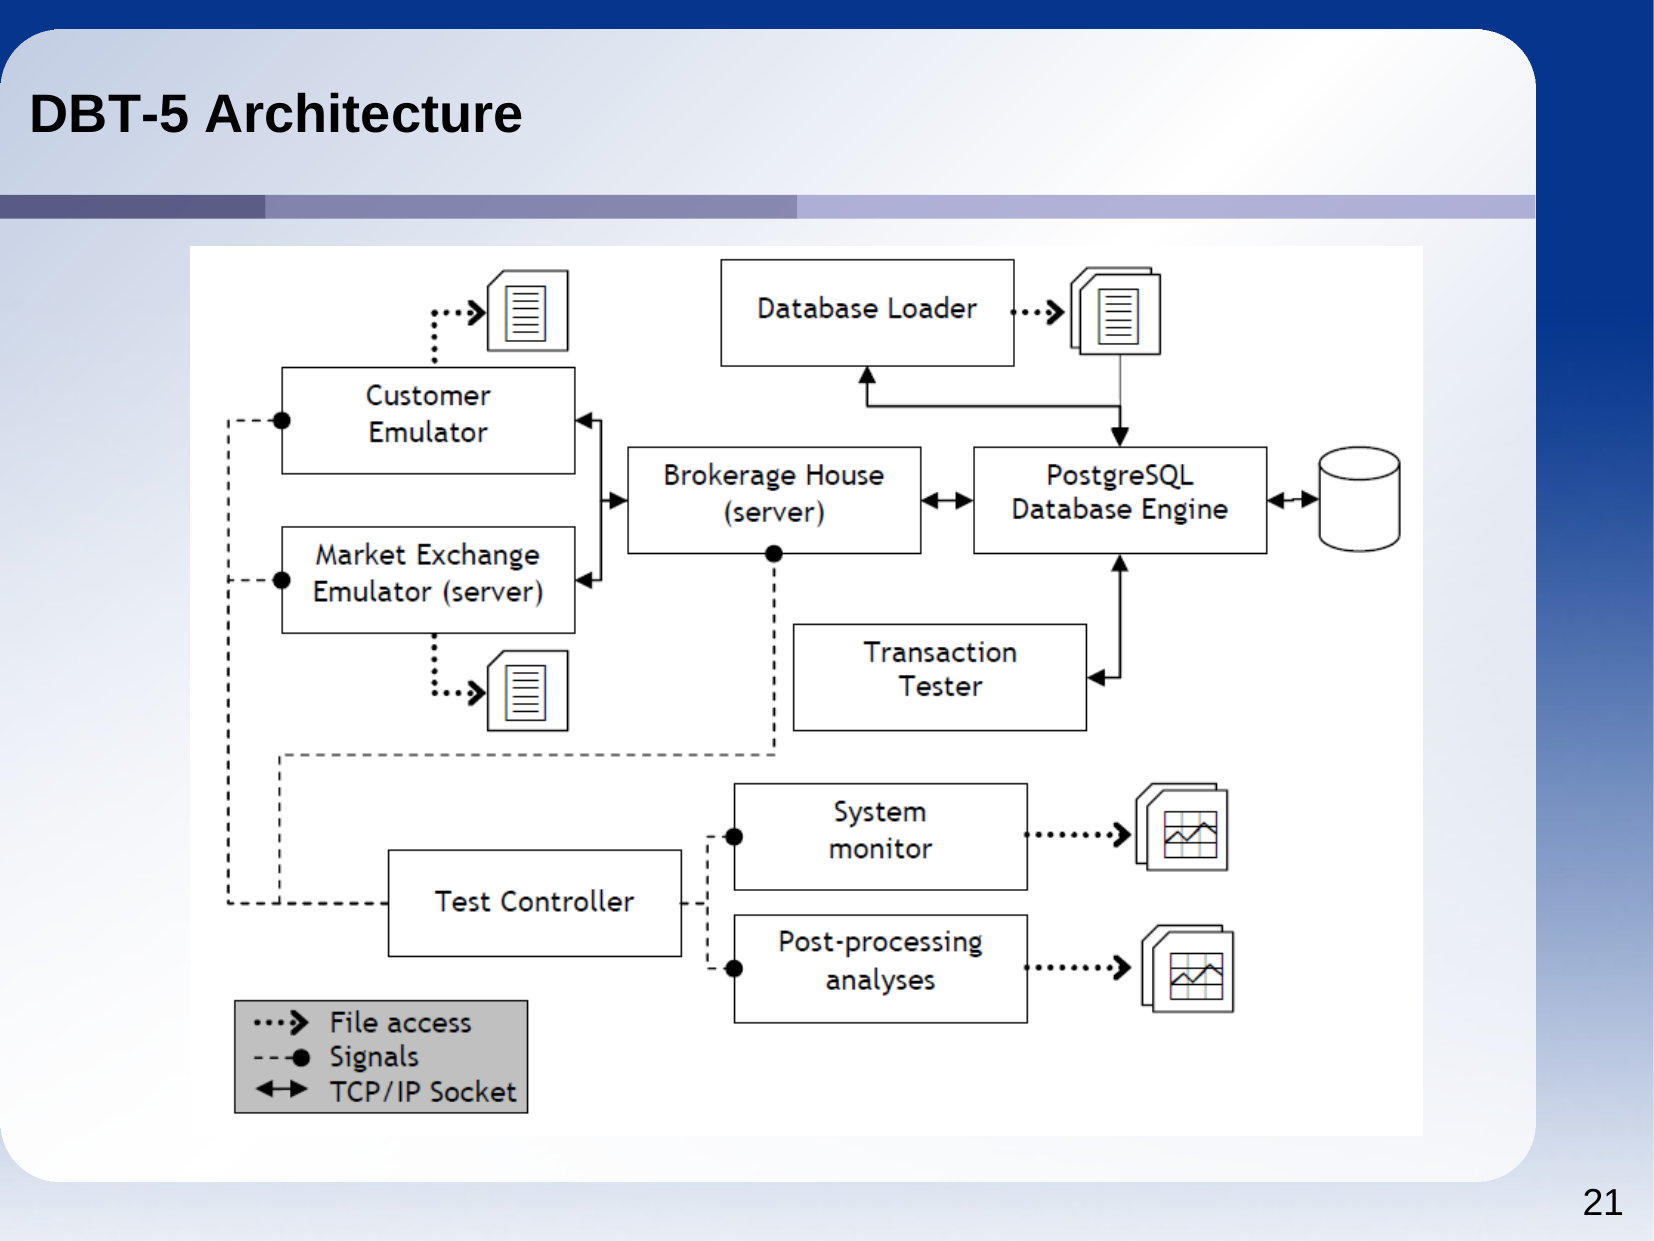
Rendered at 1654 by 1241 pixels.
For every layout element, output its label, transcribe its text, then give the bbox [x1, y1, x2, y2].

title DBT-5 Architecture [29, 49, 1506, 178]
picture [190, 246, 1423, 1136]
picture [0, 0, 1654, 1241]
